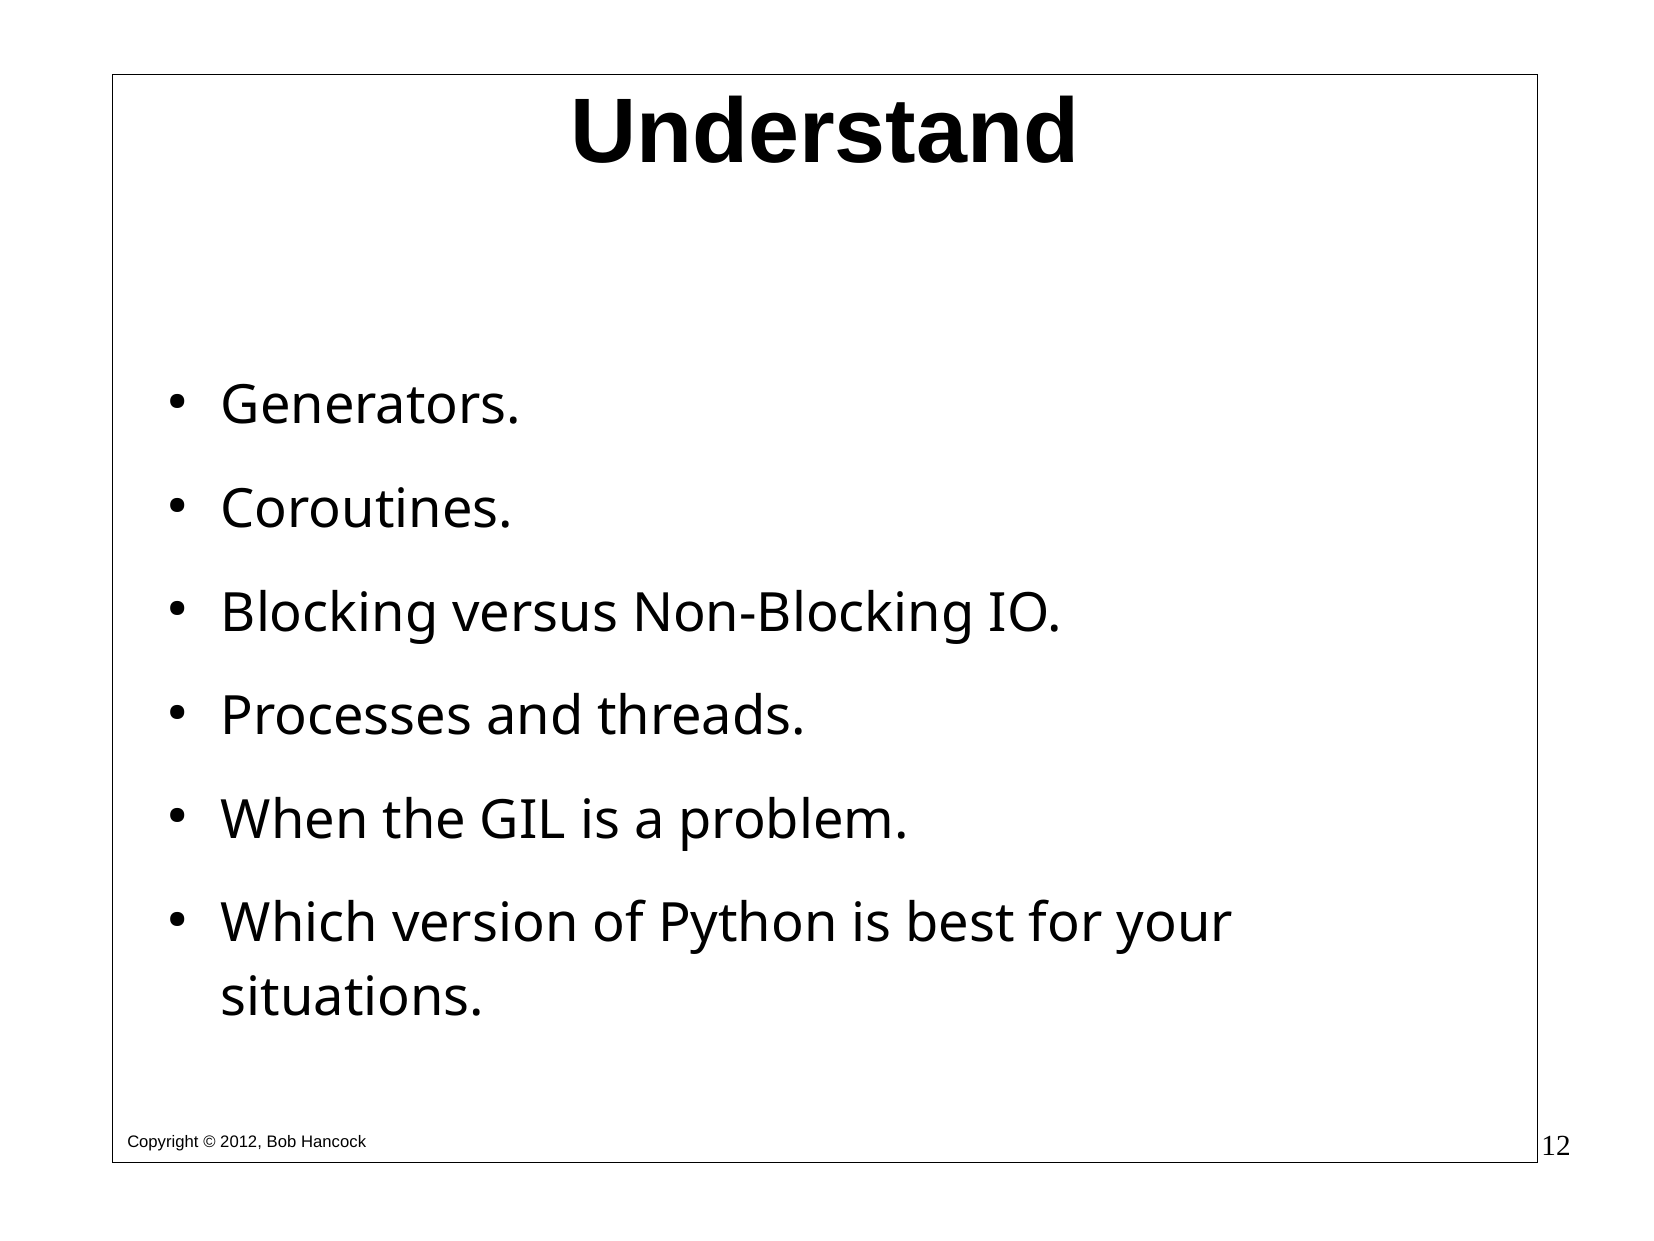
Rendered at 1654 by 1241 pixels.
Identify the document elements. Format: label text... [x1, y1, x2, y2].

list Generators. Coroutines. Blocking versus Non-Blocking IO. Processes and threads. When the GIL is a problem. Which version of Python is best for your situations. [150, 262, 1501, 1126]
text_box Copyright © 2012, Bob Hancock [112, 1125, 382, 1159]
title Understand [112, 75, 1538, 188]
